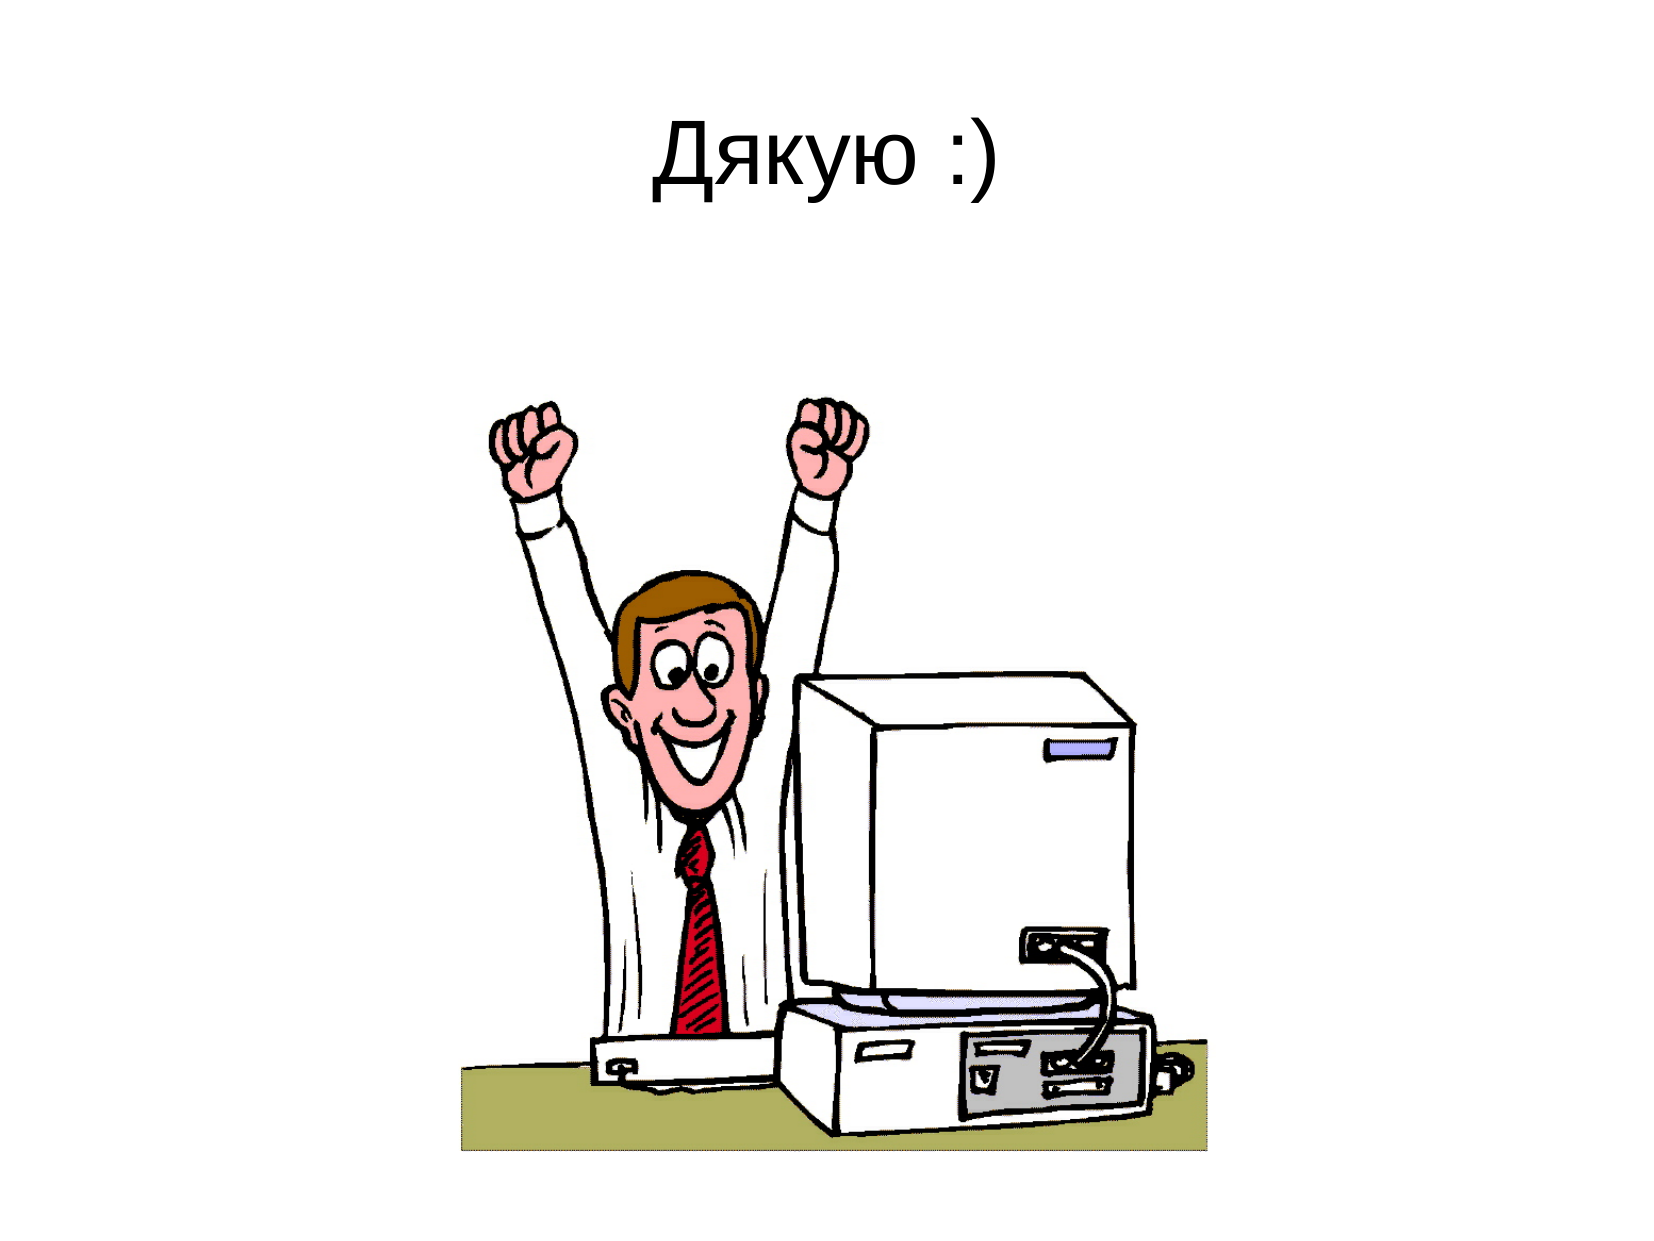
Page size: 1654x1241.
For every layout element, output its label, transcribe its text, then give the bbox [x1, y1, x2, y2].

title Дякую :) [82, 49, 1571, 257]
picture [458, 386, 1216, 1152]
